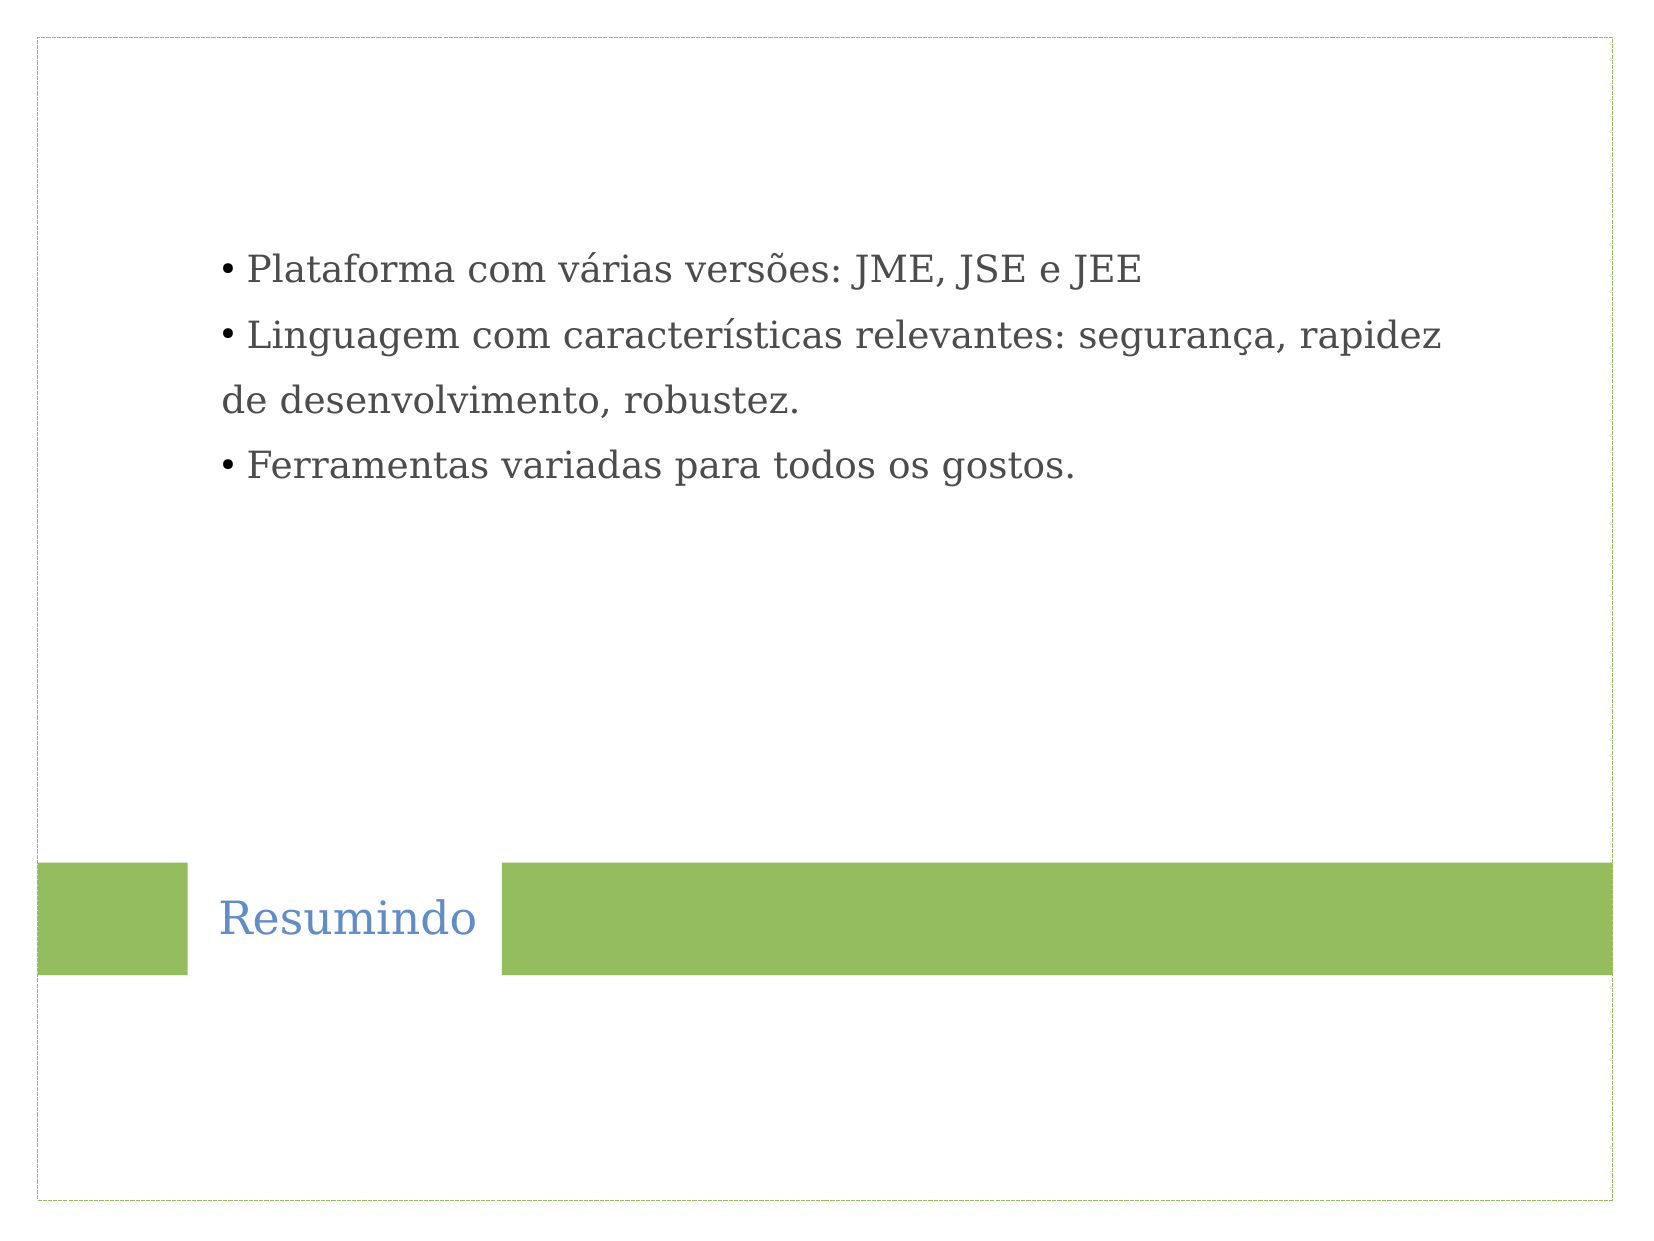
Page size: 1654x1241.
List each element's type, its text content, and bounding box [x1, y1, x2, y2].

text_box Resumindo [203, 884, 493, 953]
text_box Plataforma com várias versões: JME, JSE e JEE Linguagem com características relevantes: segurança, rapidez de desenvolvimento, robustez. Ferramentas variadas para todos os gostos. [206, 219, 1477, 745]
text_box [37, 862, 188, 976]
text_box [501, 862, 1613, 976]
